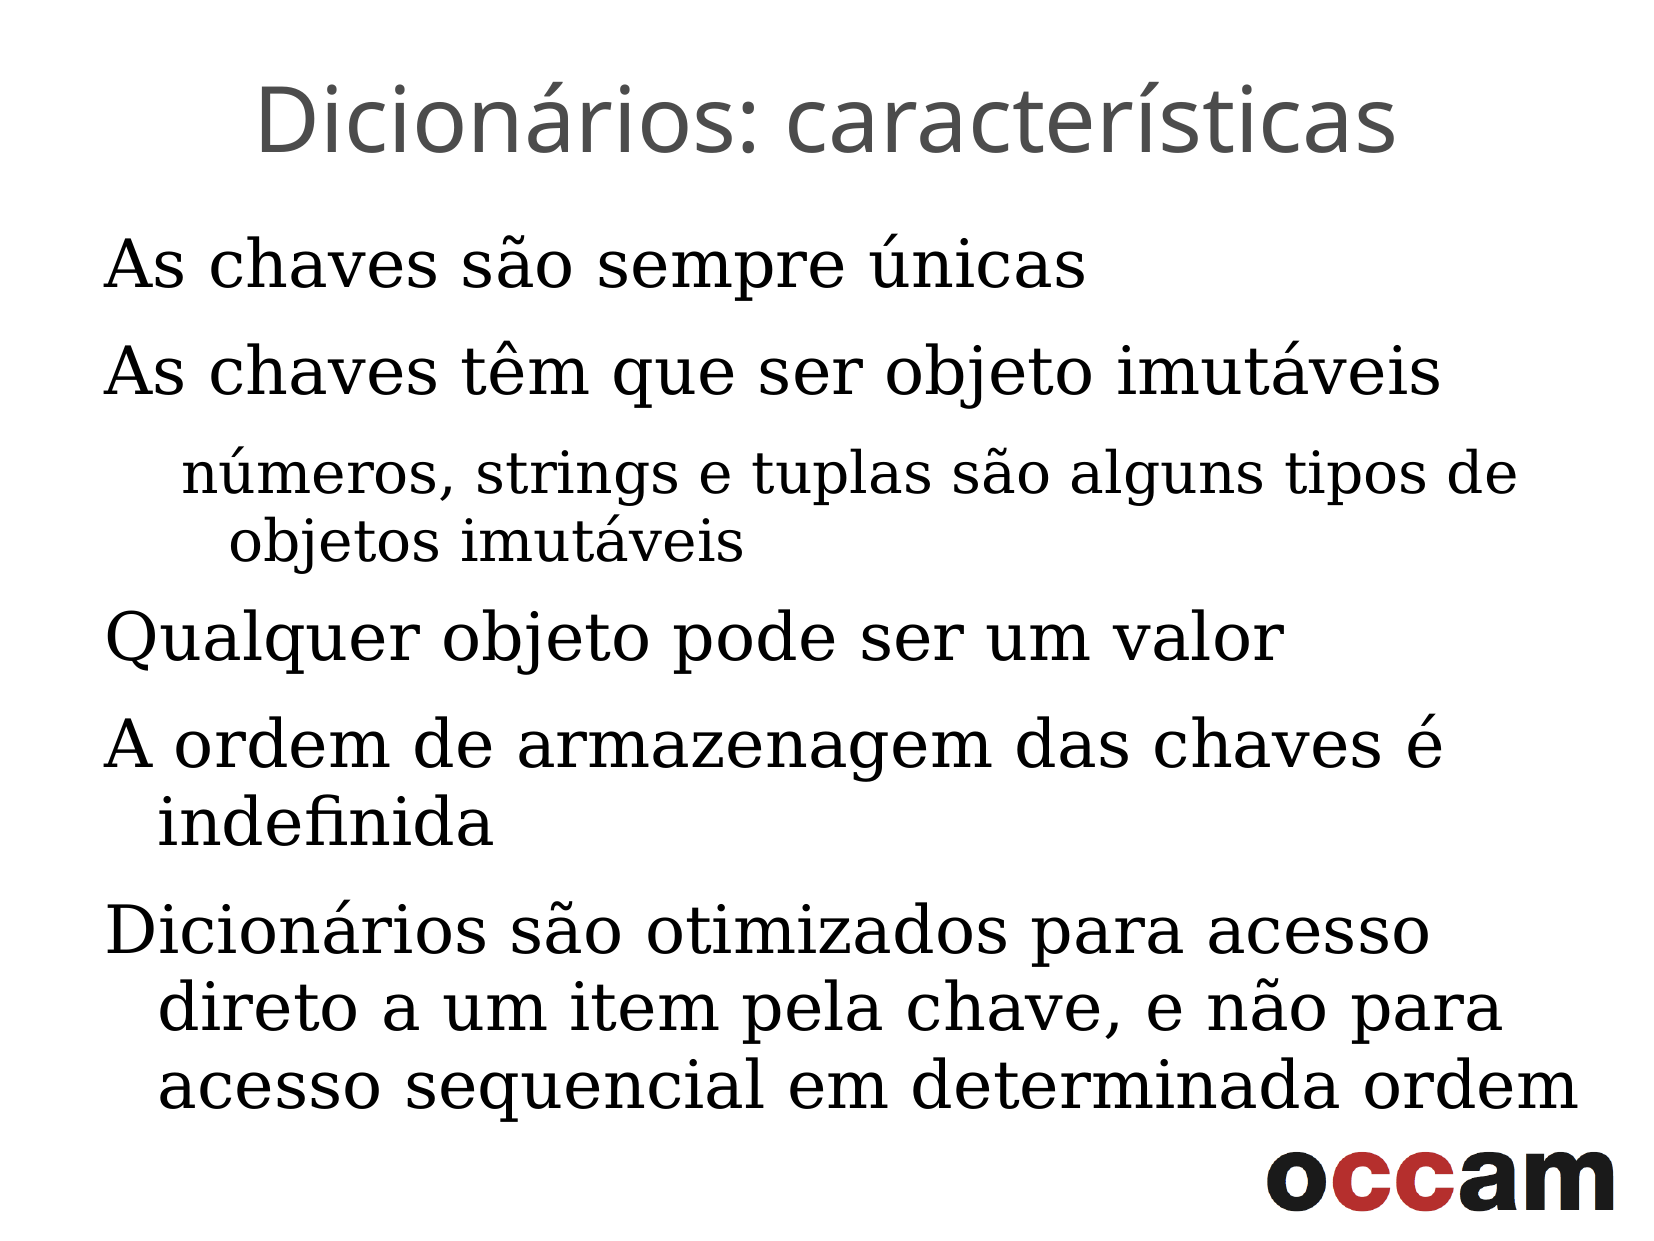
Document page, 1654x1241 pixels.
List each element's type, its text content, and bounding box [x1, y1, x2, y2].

picture [1237, 1122, 1643, 1241]
list As chaves são sempre únicas As chaves têm que ser objeto imutáveis números, strings e tuplas são alguns tipos de objetos imutáveis Qualquer objeto pode ser um valor A ordem de armazenagem das chaves é indefinida Dicionários são otimizados para acesso direto a um item pela chave, e não para acesso sequencial em determinada ordem [86, 225, 1613, 1126]
title Dicionários: características [82, 13, 1571, 222]
